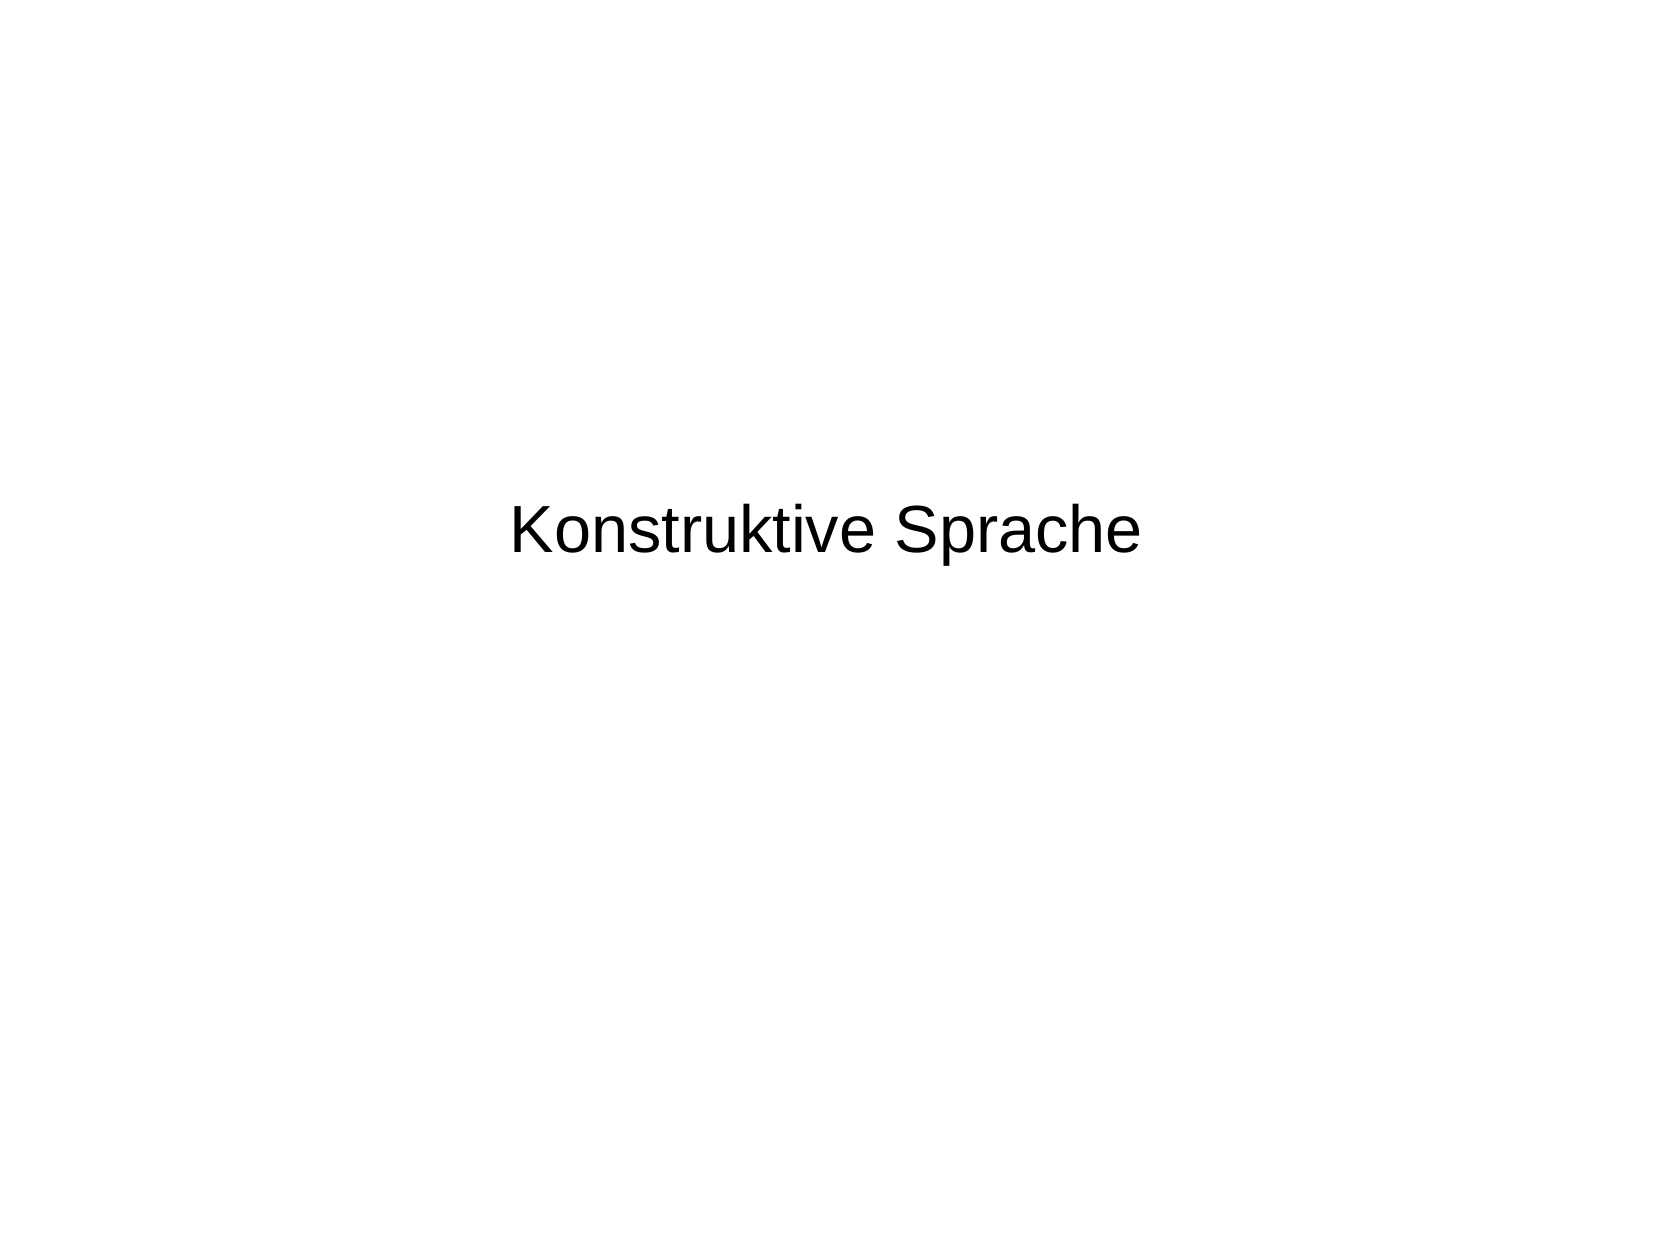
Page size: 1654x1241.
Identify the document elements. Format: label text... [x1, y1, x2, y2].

subtitle Konstruktive Sprache [82, 49, 1571, 1010]
